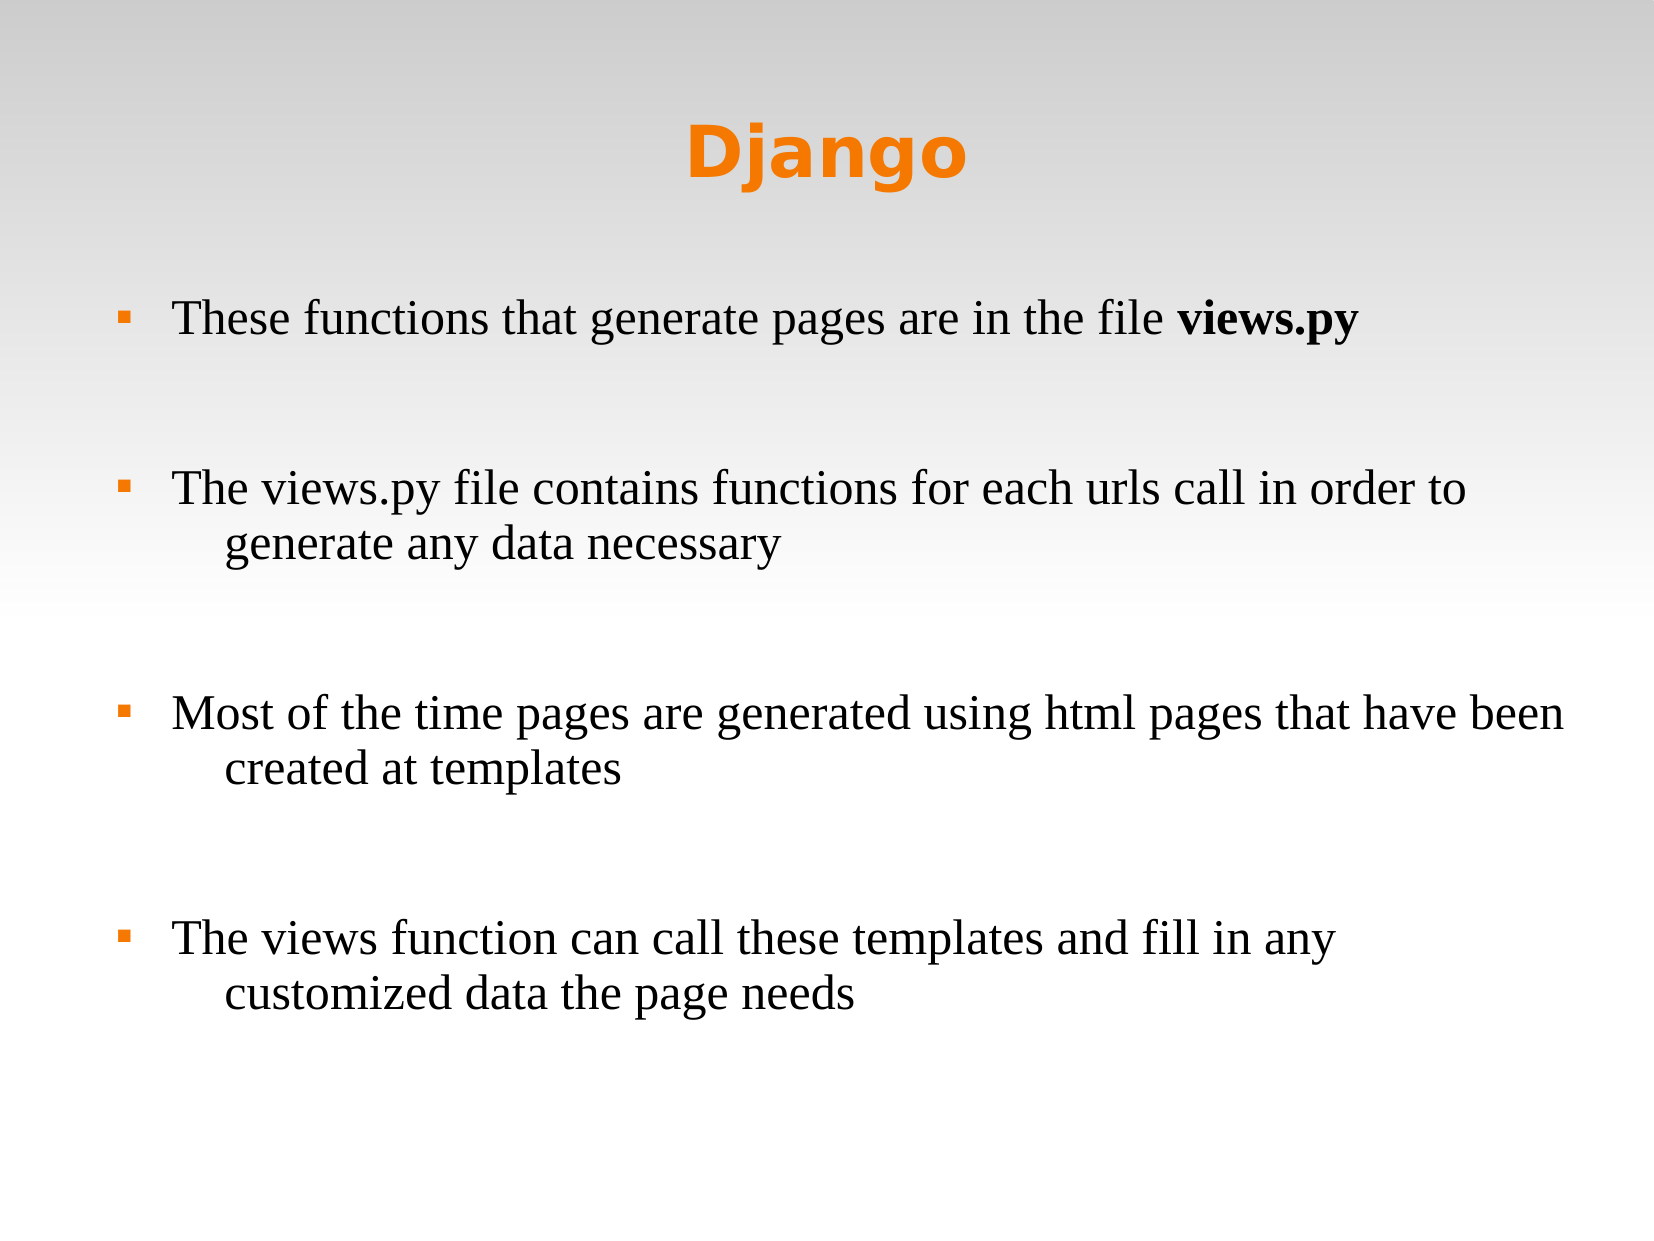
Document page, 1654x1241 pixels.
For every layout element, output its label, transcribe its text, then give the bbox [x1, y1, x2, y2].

title Django [82, 49, 1571, 257]
list These functions that generate pages are in the file views.py The views.py file contains functions for each urls call in order to generate any data necessary Most of the time pages are generated using html pages that have been created at templates The views function can call these templates and fill in any customized data the page needs [82, 290, 1571, 1109]
